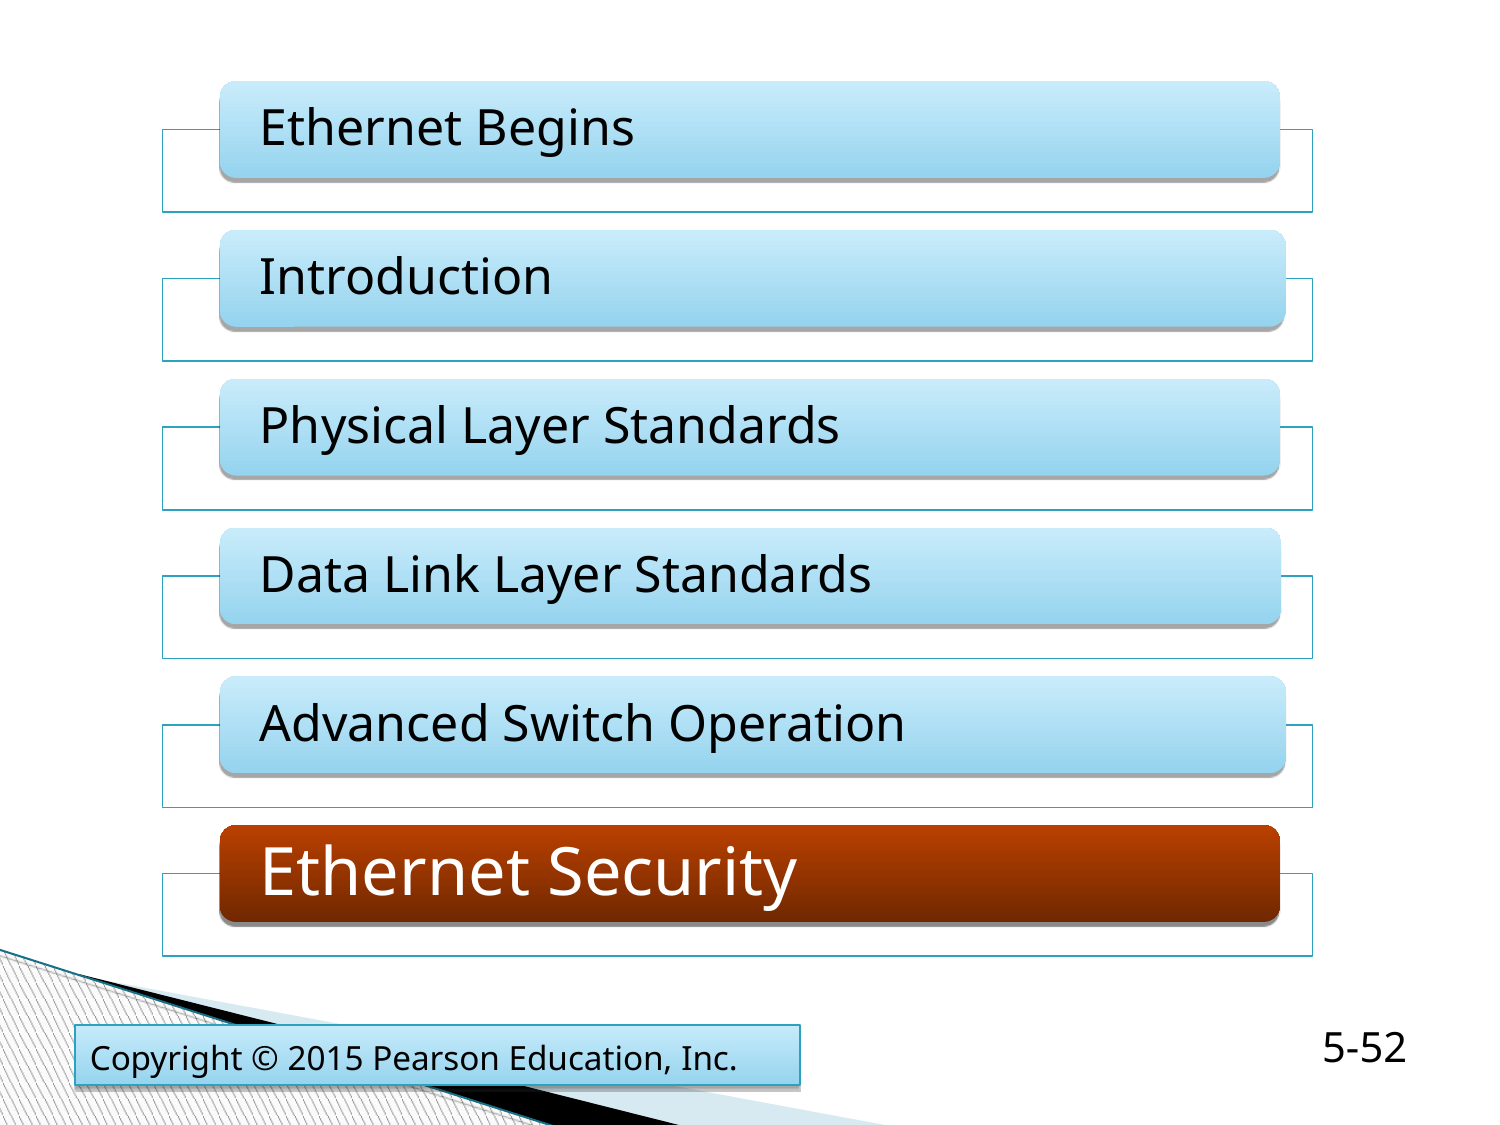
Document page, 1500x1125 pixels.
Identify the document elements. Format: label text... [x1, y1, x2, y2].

text_box Ethernet Begins [219, 81, 1280, 178]
text_box Data Link Layer Standards [219, 527, 1282, 625]
text_box Ethernet Security [219, 825, 1280, 923]
text_box [162, 873, 1313, 957]
text_box [162, 427, 1313, 510]
text_box Physical Layer Standards [219, 378, 1280, 476]
picture [0, 952, 543, 1125]
slide_number 5-<number> [1262, 1025, 1423, 1085]
text_box [162, 278, 1313, 361]
text_box [162, 575, 1313, 659]
text_box [162, 129, 1313, 213]
footer Copyright © 2015 Pearson Education, Inc. [75, 1025, 800, 1085]
text_box [162, 724, 1313, 808]
text_box Introduction [219, 229, 1286, 327]
text_box Advanced Switch Operation [219, 676, 1286, 774]
